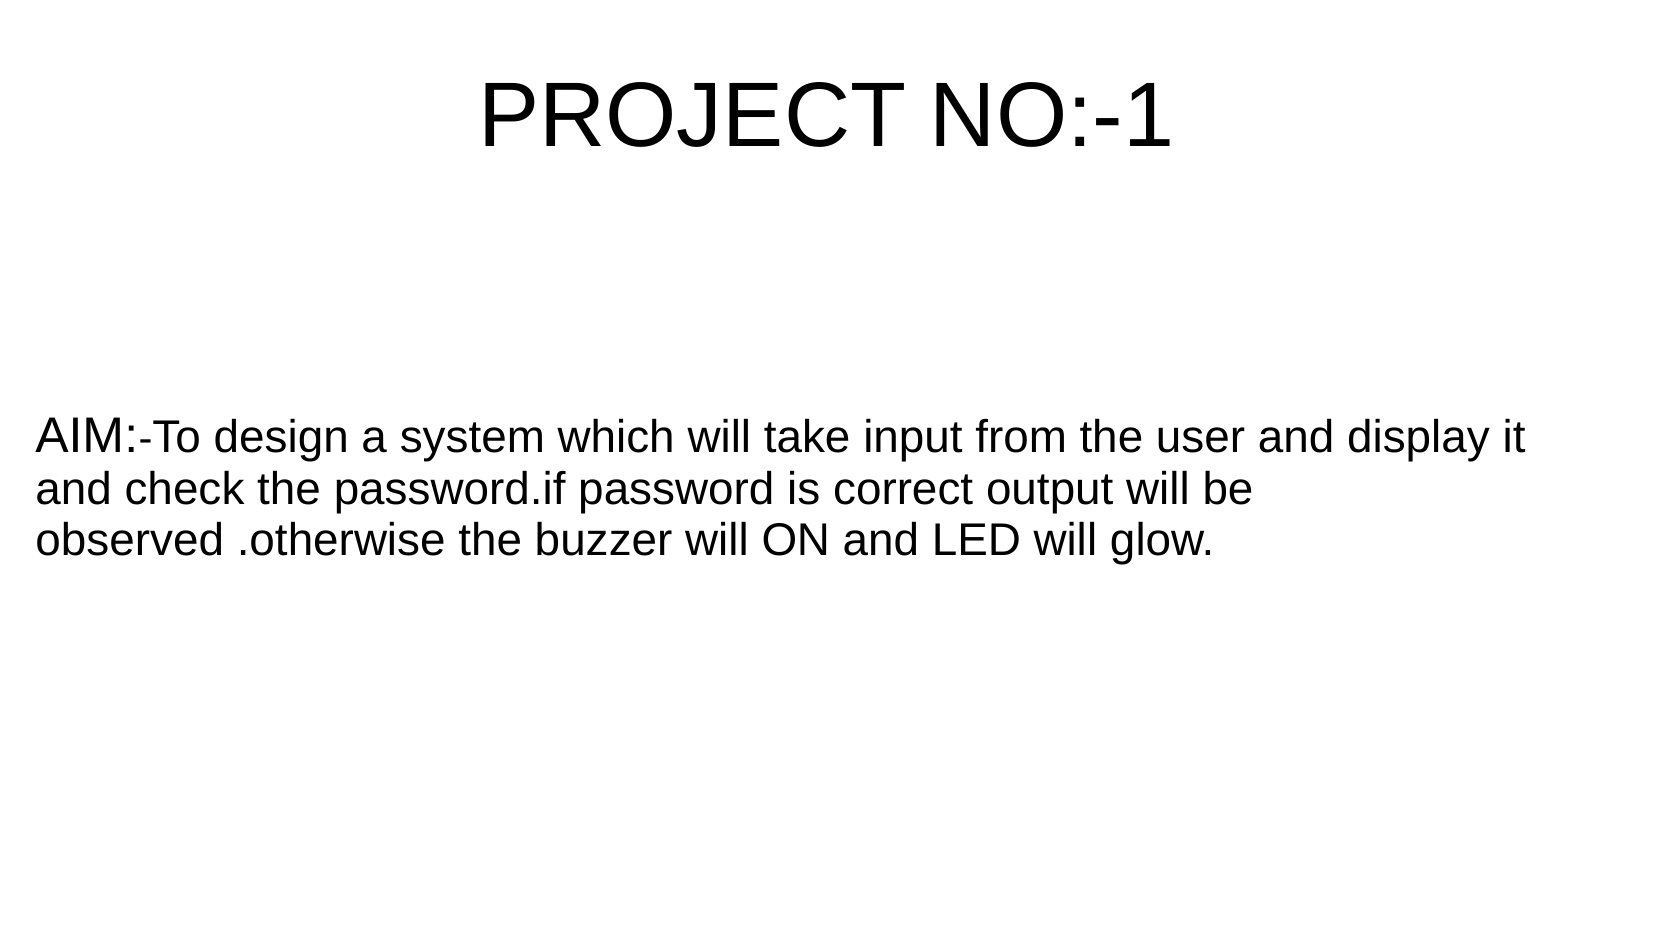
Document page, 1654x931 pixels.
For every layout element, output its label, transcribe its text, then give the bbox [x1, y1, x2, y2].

subtitle AIM:-To design a system which will take input from the user and display it and check the password.if password is correct output will be observed .otherwise the buzzer will ON and LED will glow. [35, 216, 1548, 756]
title PROJECT NO:-1 [82, 37, 1571, 193]
